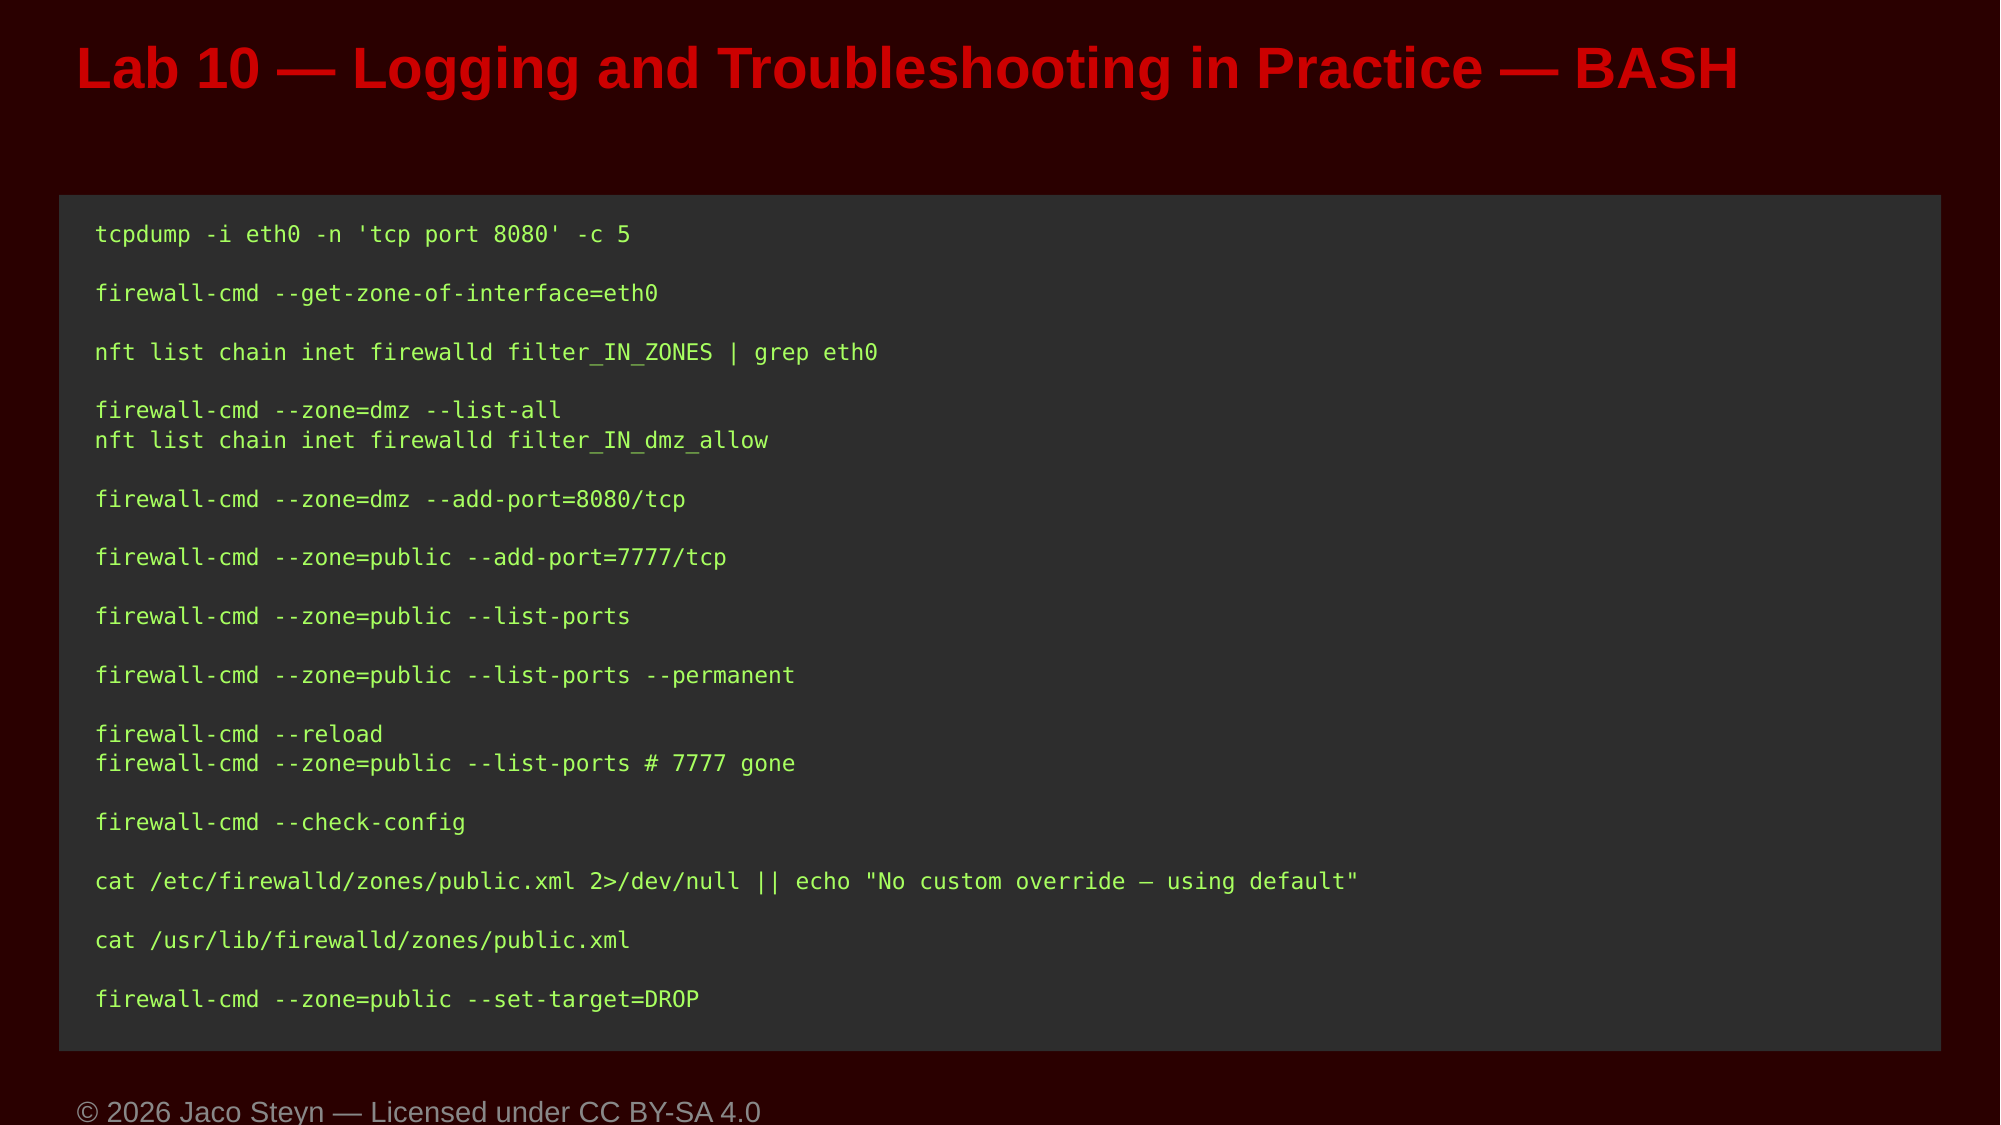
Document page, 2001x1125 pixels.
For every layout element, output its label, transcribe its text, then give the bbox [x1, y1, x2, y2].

text_box Lab 10 — Logging and Troubleshooting in Practice — BASH [59, 23, 1942, 178]
text_box © 2026 Jaco Steyn — Licensed under CC BY-SA 4.0 [59, 1083, 1942, 1120]
text_box tcpdump -i eth0 -n 'tcp port 8080' -c 5 firewall-cmd --get-zone-of-interface=eth0 nft list chain inet firewalld filter_IN_ZONES | grep eth0 firewall-cmd --zone=dmz --list-all nft list chain inet firewalld filter_IN_dmz_allow firewall-cmd --zone=dmz --add-port=8080/tcp firewall-cmd --zone=public --add-port=7777/tcp firewall-cmd --zone=public --list-ports firewall-cmd --zone=public --list-ports --permanent firewall-cmd --reload firewall-cmd --zone=public --list-ports # 7777 gone firewall-cmd --check-config cat /etc/firewalld/zones/public.xml 2>/dev/null || echo "No custom override — using default" cat /usr/lib/firewalld/zones/public.xml firewall-cmd --zone=public --set-target=DROP [59, 194, 1942, 1052]
